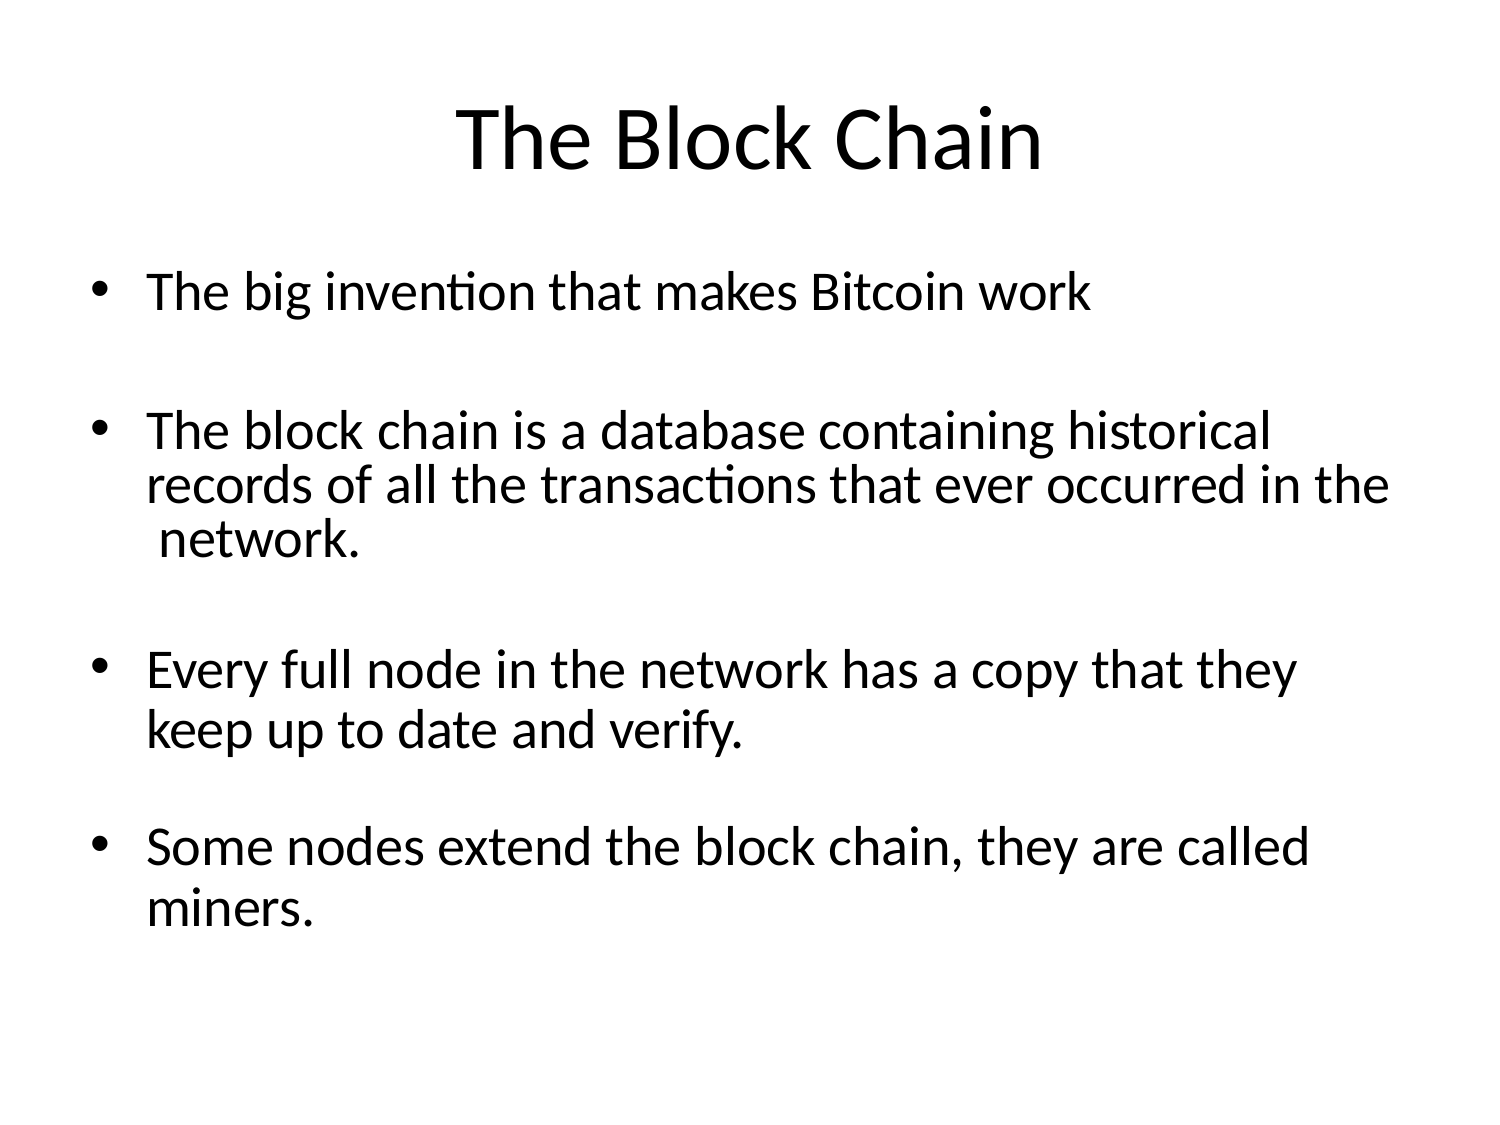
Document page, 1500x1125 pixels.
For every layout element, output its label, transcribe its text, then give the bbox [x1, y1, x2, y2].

title The Block Chain [90, 33, 1410, 266]
text_box The big invention that makes Bitcoin work The block chain is a database containing historical records of all the transactions that ever occurred in the network. Every full node in the network has a copy that they keep up to date and verify. Some nodes extend the block chain, they are called miners. [87, 254, 1401, 938]
